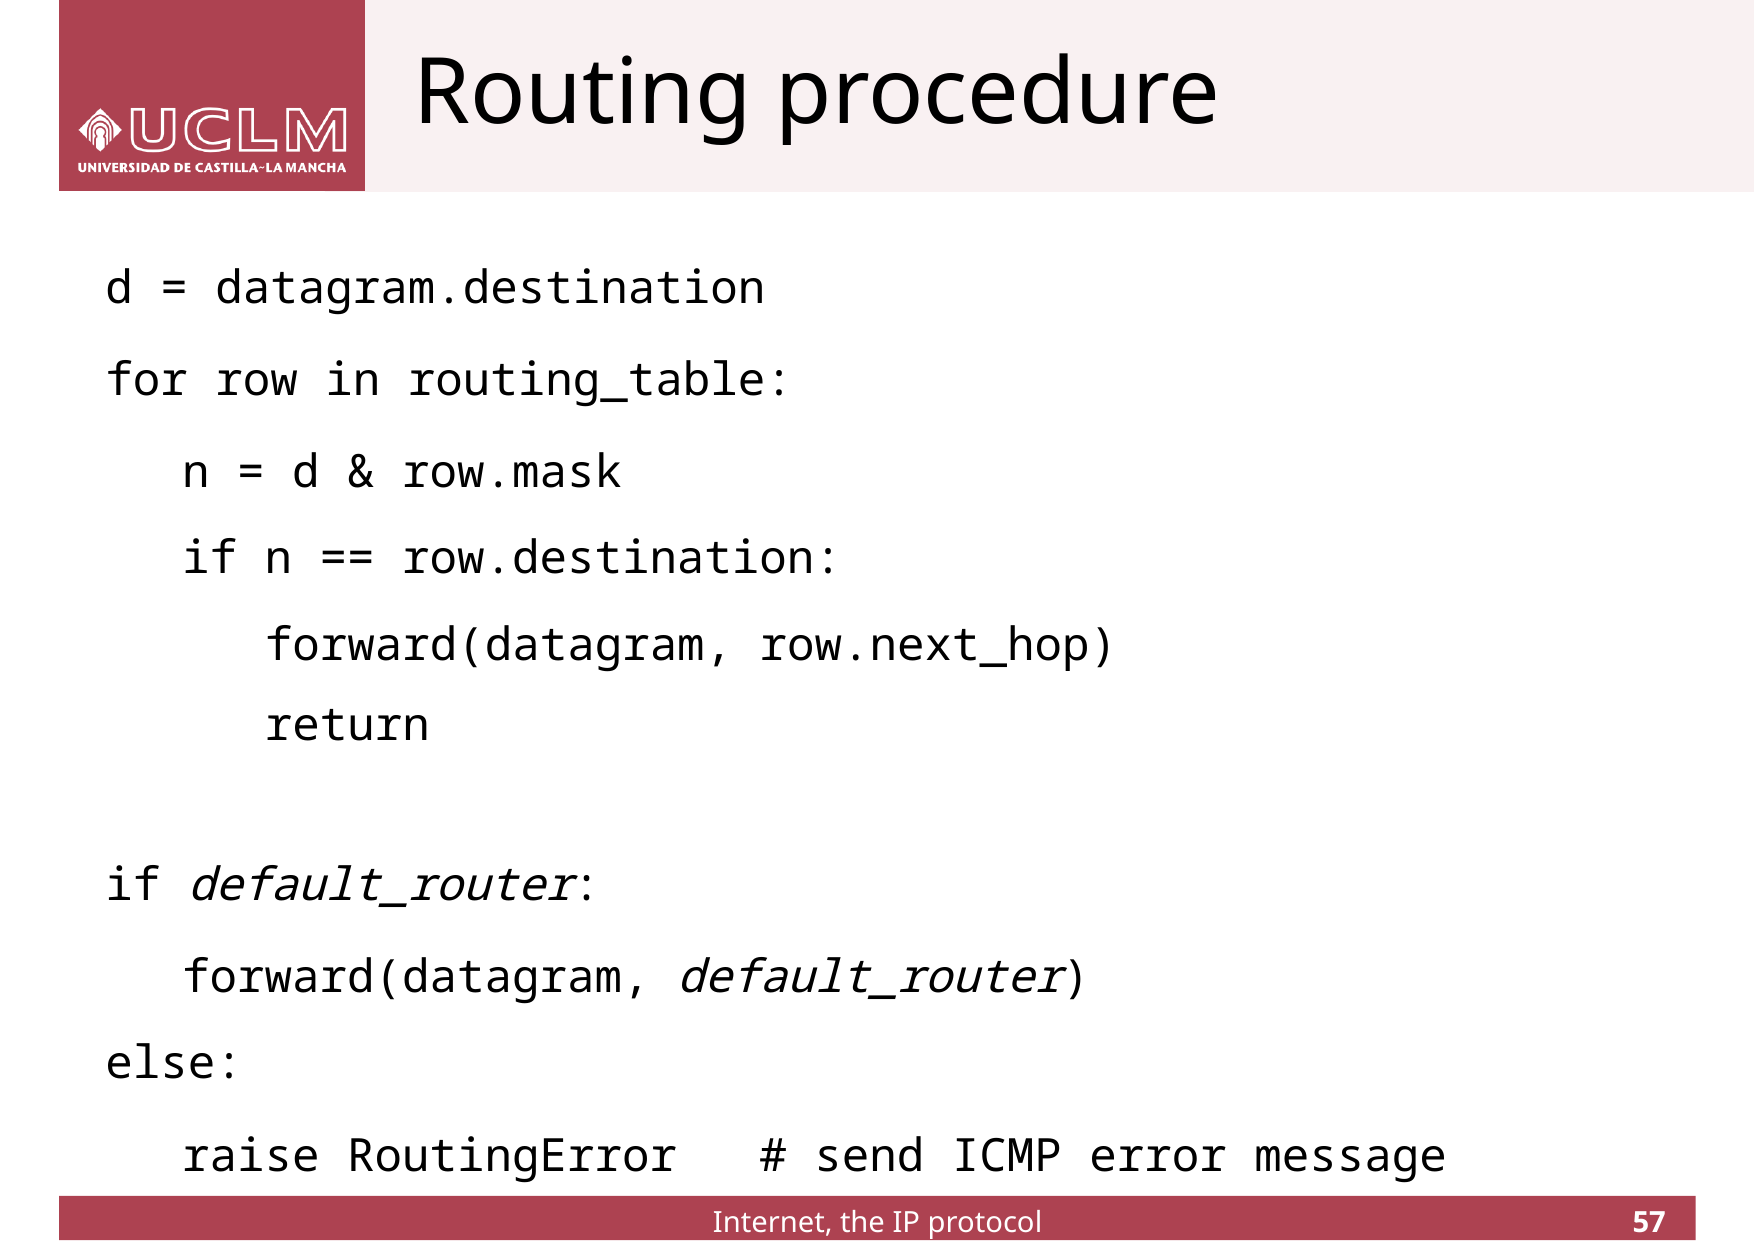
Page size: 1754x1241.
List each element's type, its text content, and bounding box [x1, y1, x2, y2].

list d = datagram.destination for row in routing_table: n = d & row.mask if n == row.destination: forward(datagram, row.next_hop) return if default_router: forward(datagram, default_router) else: raise RoutingError # send ICMP error message [87, 254, 1667, 1185]
title Routing procedure [413, 0, 1667, 198]
picture [59, 0, 365, 191]
